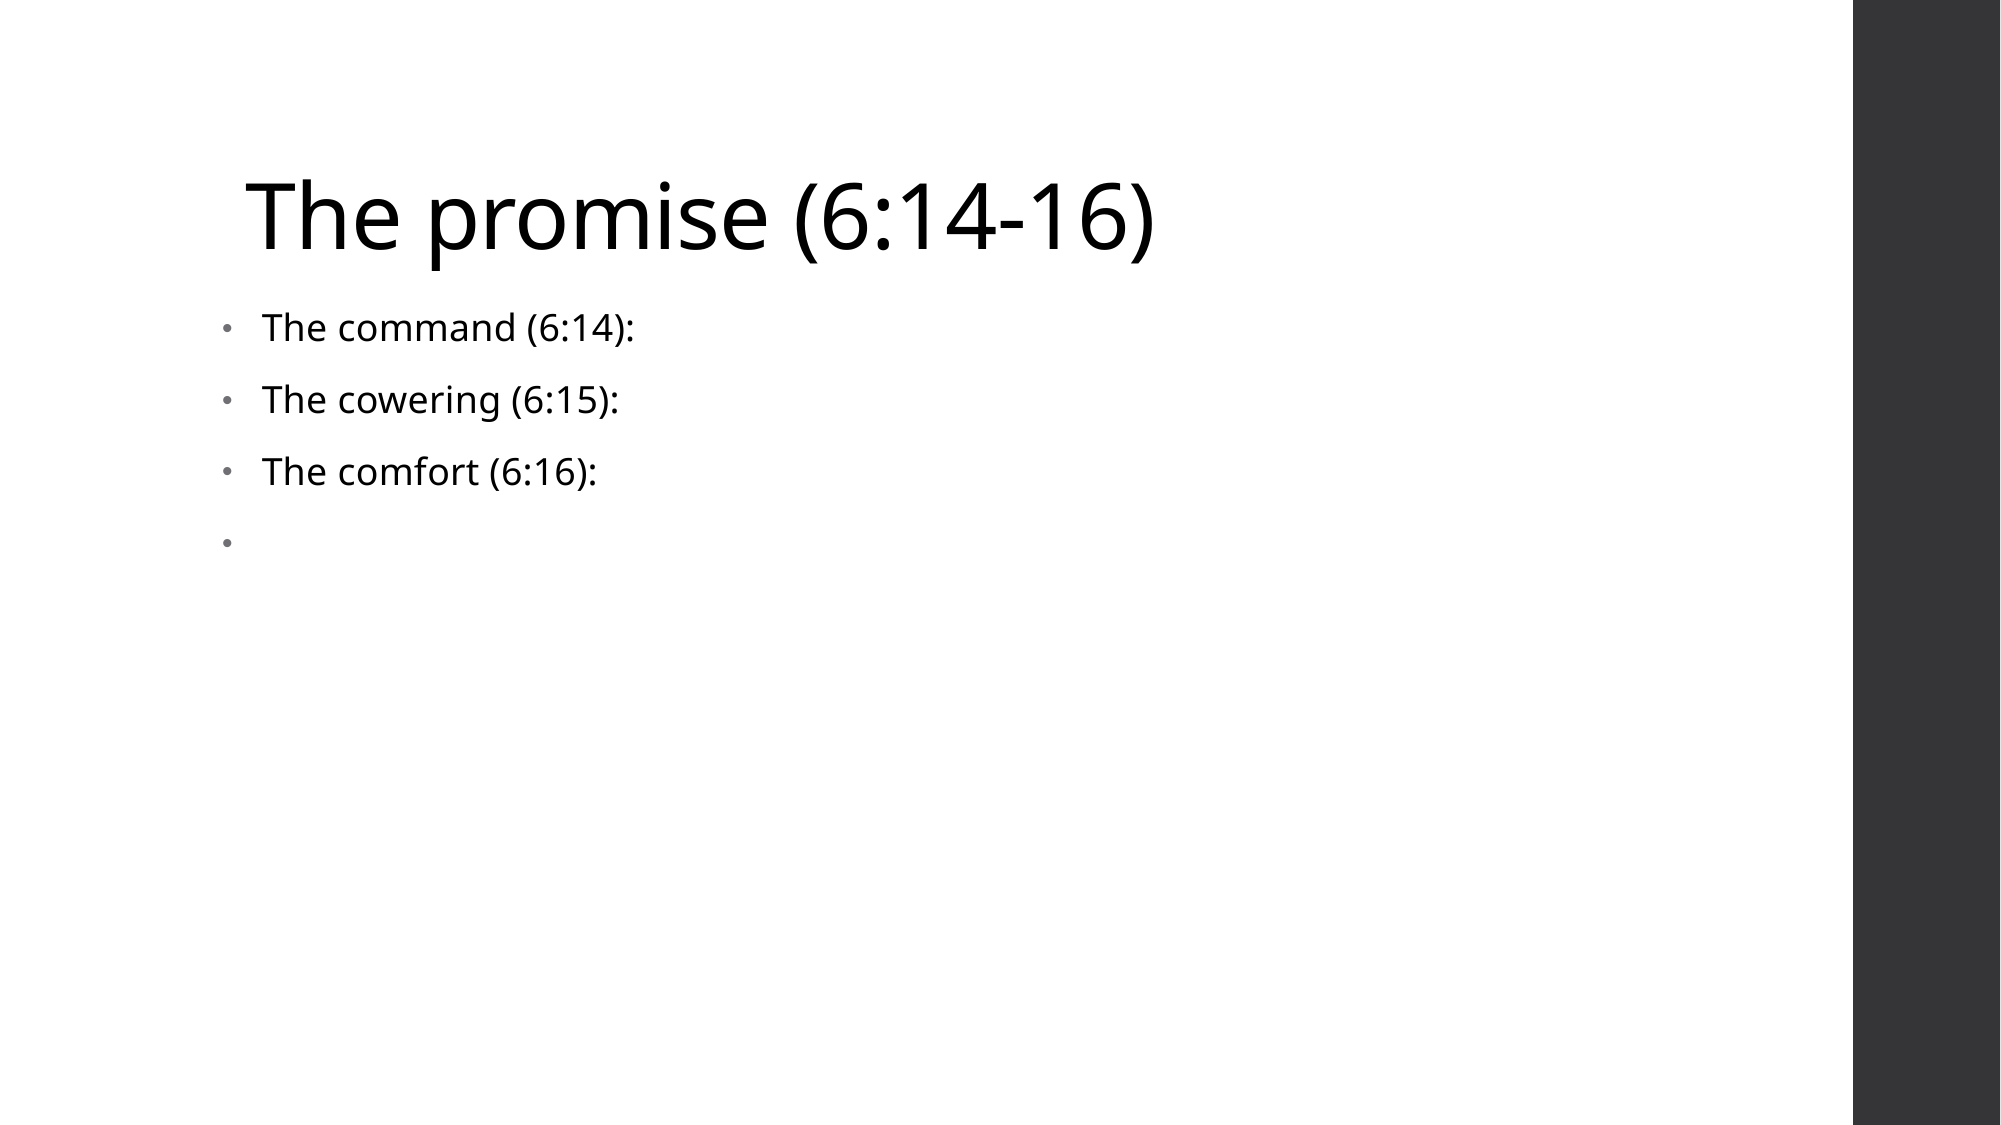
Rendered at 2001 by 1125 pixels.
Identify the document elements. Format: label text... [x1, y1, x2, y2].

list The command (6:14): The cowering (6:15): The comfort (6:16): [206, 299, 1617, 1014]
title The promise (6:14-16) [206, 60, 1797, 278]
